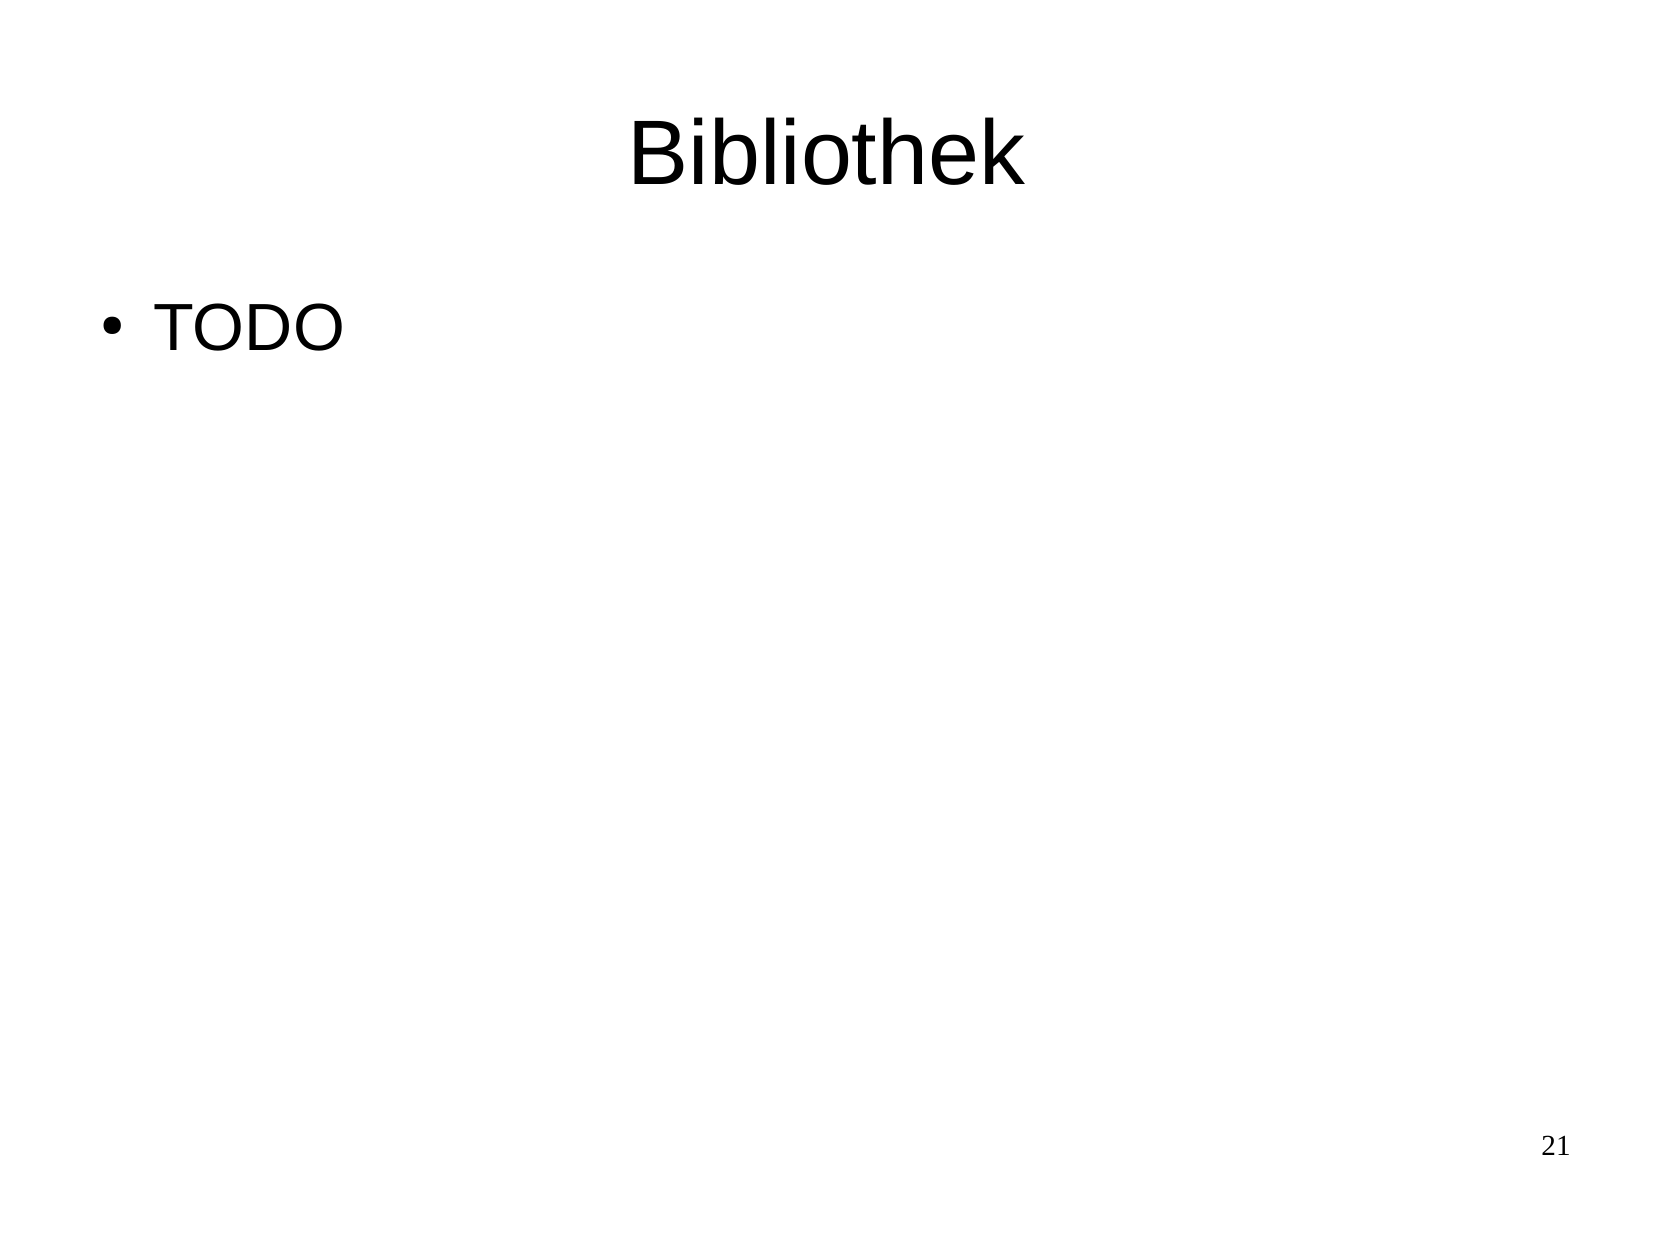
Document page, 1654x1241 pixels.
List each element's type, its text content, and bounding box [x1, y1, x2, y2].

title Bibliothek [82, 49, 1571, 257]
list TODO [82, 290, 1538, 1010]
